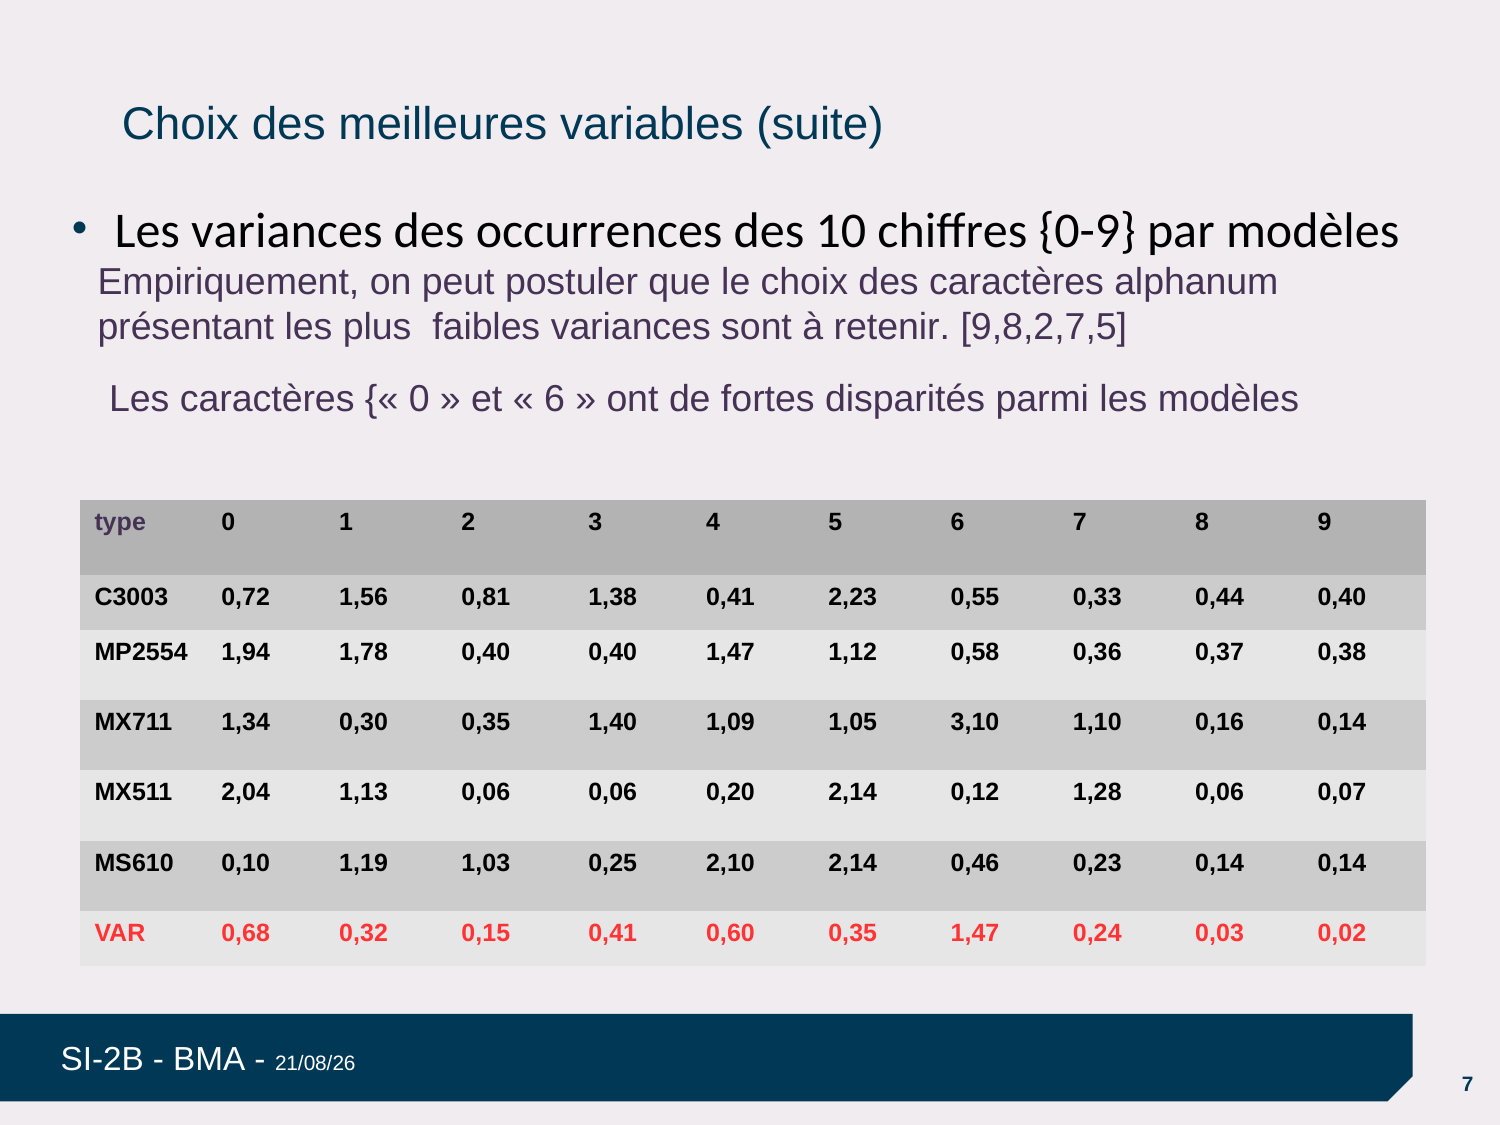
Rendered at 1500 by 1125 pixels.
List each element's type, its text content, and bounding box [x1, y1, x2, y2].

table_header 7 [1058, 500, 1181, 575]
table_cell 2,04 [207, 770, 324, 841]
table_cell MS610 [80, 841, 207, 911]
table_cell 0,30 [324, 700, 447, 770]
table_header 0 [207, 500, 324, 575]
table_cell 0,06 [573, 770, 691, 841]
table_cell 0,72 [207, 575, 324, 630]
table_header 4 [691, 500, 814, 575]
table_cell 0,12 [936, 770, 1058, 841]
table_cell 2,14 [814, 770, 936, 841]
table_cell 0,60 [691, 911, 814, 966]
table_cell 0,14 [1303, 841, 1426, 911]
table_cell 1,34 [207, 700, 324, 770]
table_cell 1,38 [573, 575, 691, 630]
table_cell 0,81 [447, 575, 573, 630]
table_cell VAR [80, 911, 207, 966]
table_header 5 [814, 500, 936, 575]
text_box Empiriquement, on peut postuler que le choix des caractères alphanum présentant les plus faibles variances sont à retenir. [9,8,2,7,5] [82, 249, 1312, 355]
table_cell 0,40 [1303, 575, 1426, 630]
table_header 6 [936, 500, 1058, 575]
table_cell 0,25 [573, 841, 691, 911]
table_header 9 [1303, 500, 1426, 575]
table_cell 0,15 [447, 911, 573, 966]
table_cell 1,09 [691, 700, 814, 770]
table_cell 2,10 [691, 841, 814, 911]
table_cell 0,41 [691, 575, 814, 630]
table_cell 1,13 [324, 770, 447, 841]
table_cell 0,23 [1058, 841, 1181, 911]
table_header 1 [324, 500, 447, 575]
table_cell 0,14 [1181, 841, 1303, 911]
table_cell 1,19 [324, 841, 447, 911]
table_cell 0,35 [814, 911, 936, 966]
table_cell 0,03 [1181, 911, 1303, 966]
table_cell 0,02 [1303, 911, 1426, 966]
table_cell 0,16 [1181, 700, 1303, 770]
table_cell 0,20 [691, 770, 814, 841]
table_cell MX711 [80, 700, 207, 770]
table_cell MP2554 [80, 630, 207, 700]
table_cell 1,47 [936, 911, 1058, 966]
table_cell 1,03 [447, 841, 573, 911]
table_header type [80, 500, 207, 575]
table_cell 0,10 [207, 841, 324, 911]
table_cell 2,14 [814, 841, 936, 911]
text_box Les caractères {« 0 » et « 6 » ont de fortes disparités parmi les modèles [94, 366, 1406, 426]
table_cell 0,44 [1181, 575, 1303, 630]
table_cell 2,23 [814, 575, 936, 630]
table_cell 0,07 [1303, 770, 1426, 841]
table_header 3 [573, 500, 691, 575]
table_cell 1,56 [324, 575, 447, 630]
table_cell 1,28 [1058, 770, 1181, 841]
table_cell 0,40 [447, 630, 573, 700]
list Les variances des occurrences des 10 chiffres {0-9} par modèles [70, 197, 1406, 981]
table_cell 0,06 [1181, 770, 1303, 841]
table_cell 0,40 [573, 630, 691, 700]
table_cell 0,46 [936, 841, 1058, 911]
table_cell 1,12 [814, 630, 936, 700]
table_cell 0,06 [447, 770, 573, 841]
table_cell 1,47 [691, 630, 814, 700]
table_cell 0,38 [1303, 630, 1426, 700]
table_cell 0,41 [573, 911, 691, 966]
table_cell 0,68 [207, 911, 324, 966]
table_cell 1,10 [1058, 700, 1181, 770]
table_cell 0,35 [447, 700, 573, 770]
table_cell 1,40 [573, 700, 691, 770]
table_cell C3003 [80, 575, 207, 630]
table_cell 0,32 [324, 911, 447, 966]
table_cell 0,36 [1058, 630, 1181, 700]
table_cell 0,24 [1058, 911, 1181, 966]
table_cell 1,78 [324, 630, 447, 700]
table_cell 0,58 [936, 630, 1058, 700]
table_cell 1,05 [814, 700, 936, 770]
table_cell 3,10 [936, 700, 1058, 770]
table_cell MX511 [80, 770, 207, 841]
table_cell 0,37 [1181, 630, 1303, 700]
table_cell 0,55 [936, 575, 1058, 630]
table_cell 1,94 [207, 630, 324, 700]
table_header 8 [1181, 500, 1303, 575]
table_cell 0,14 [1303, 700, 1426, 770]
title Choix des meilleures variables (suite) [121, 68, 1438, 180]
table_header 2 [447, 500, 573, 575]
table_cell 0,33 [1058, 575, 1181, 630]
